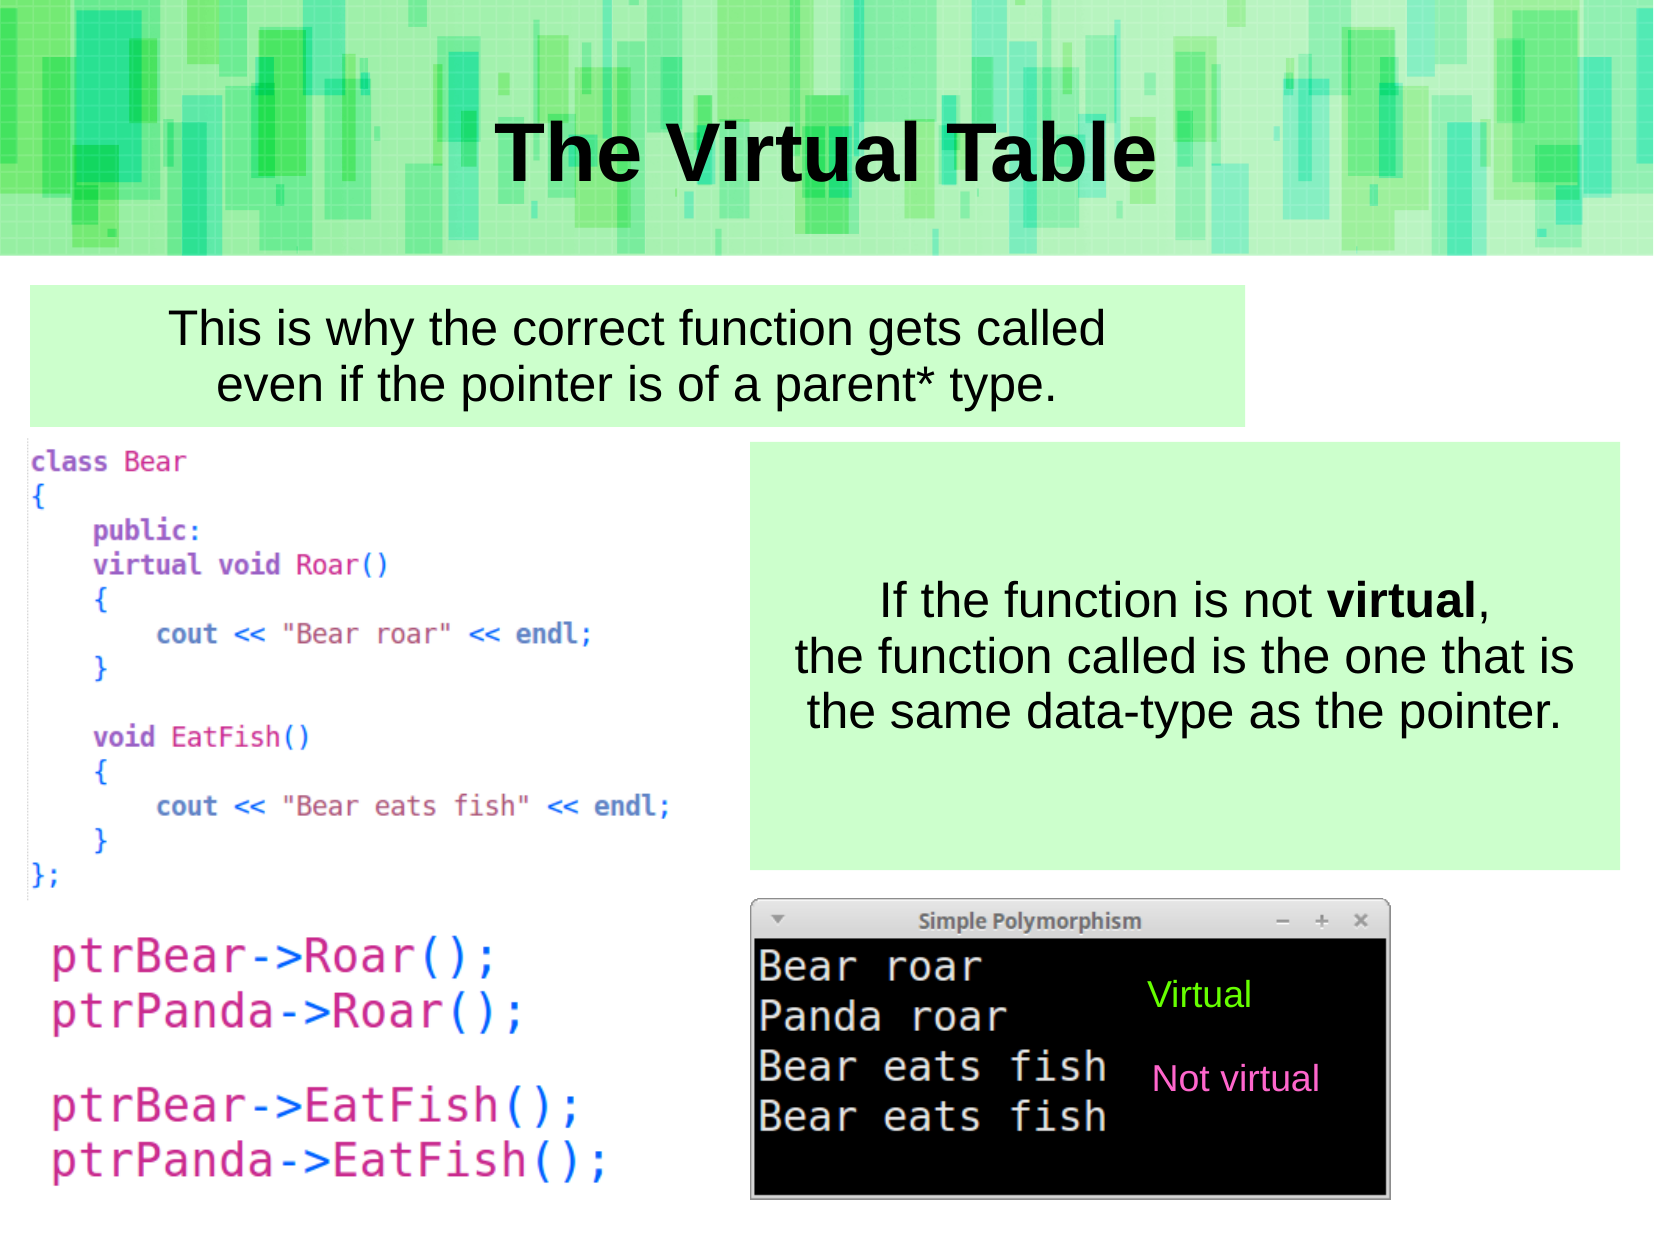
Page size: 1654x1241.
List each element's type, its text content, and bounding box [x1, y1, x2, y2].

text_box Not virtual [1136, 1050, 1377, 1107]
text_box If the function is not virtual, the function called is the one that is the same data-type as the pointer. [750, 441, 1621, 871]
text_box This is why the correct function gets called even if the pointer is of a parent* type. [30, 285, 1246, 427]
picture [0, 0, 1654, 1241]
title The Virtual Table [82, 49, 1571, 257]
text_box Virtual [1132, 965, 1283, 1023]
